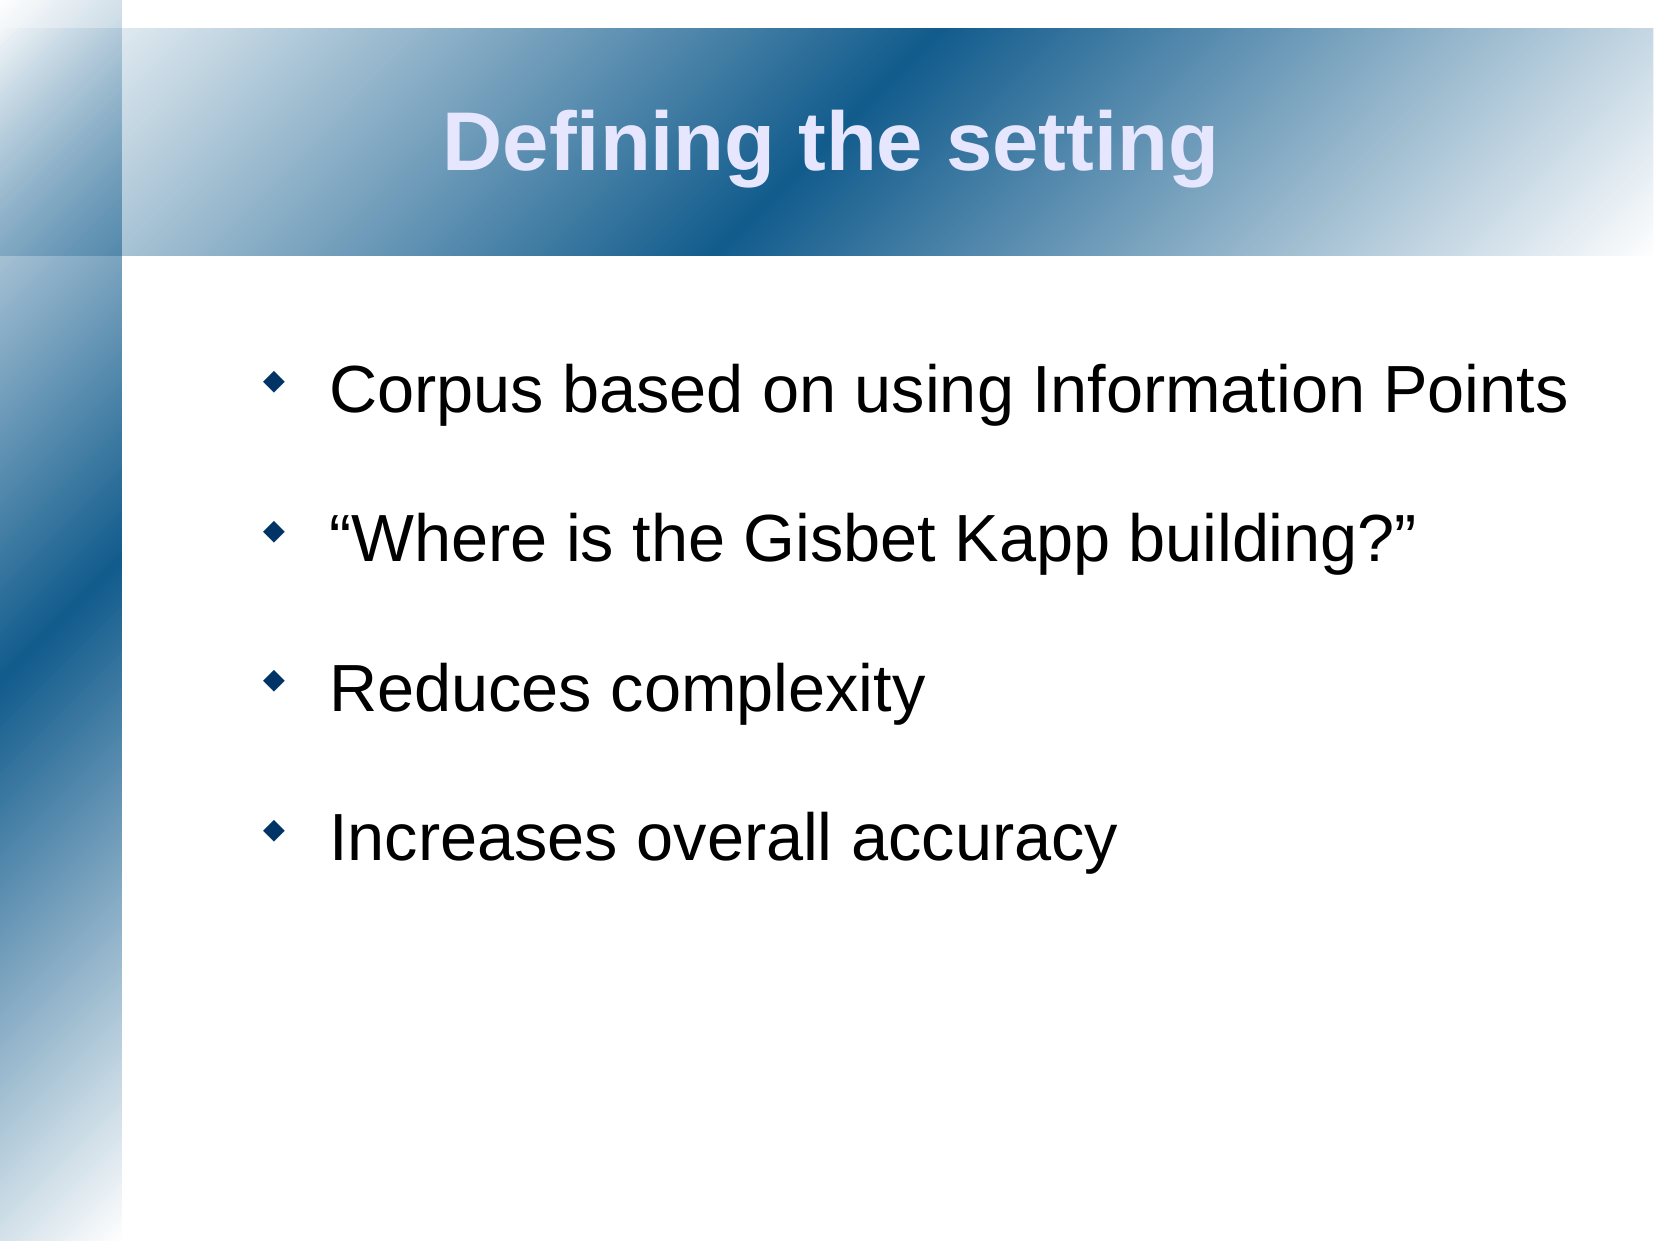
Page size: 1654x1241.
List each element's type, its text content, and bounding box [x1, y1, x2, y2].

list Corpus based on using Information Points “Where is the Gisbet Kapp building?” Reduces complexity Increases overall accuracy [258, 351, 1633, 1207]
title Defining the setting [125, 37, 1538, 246]
